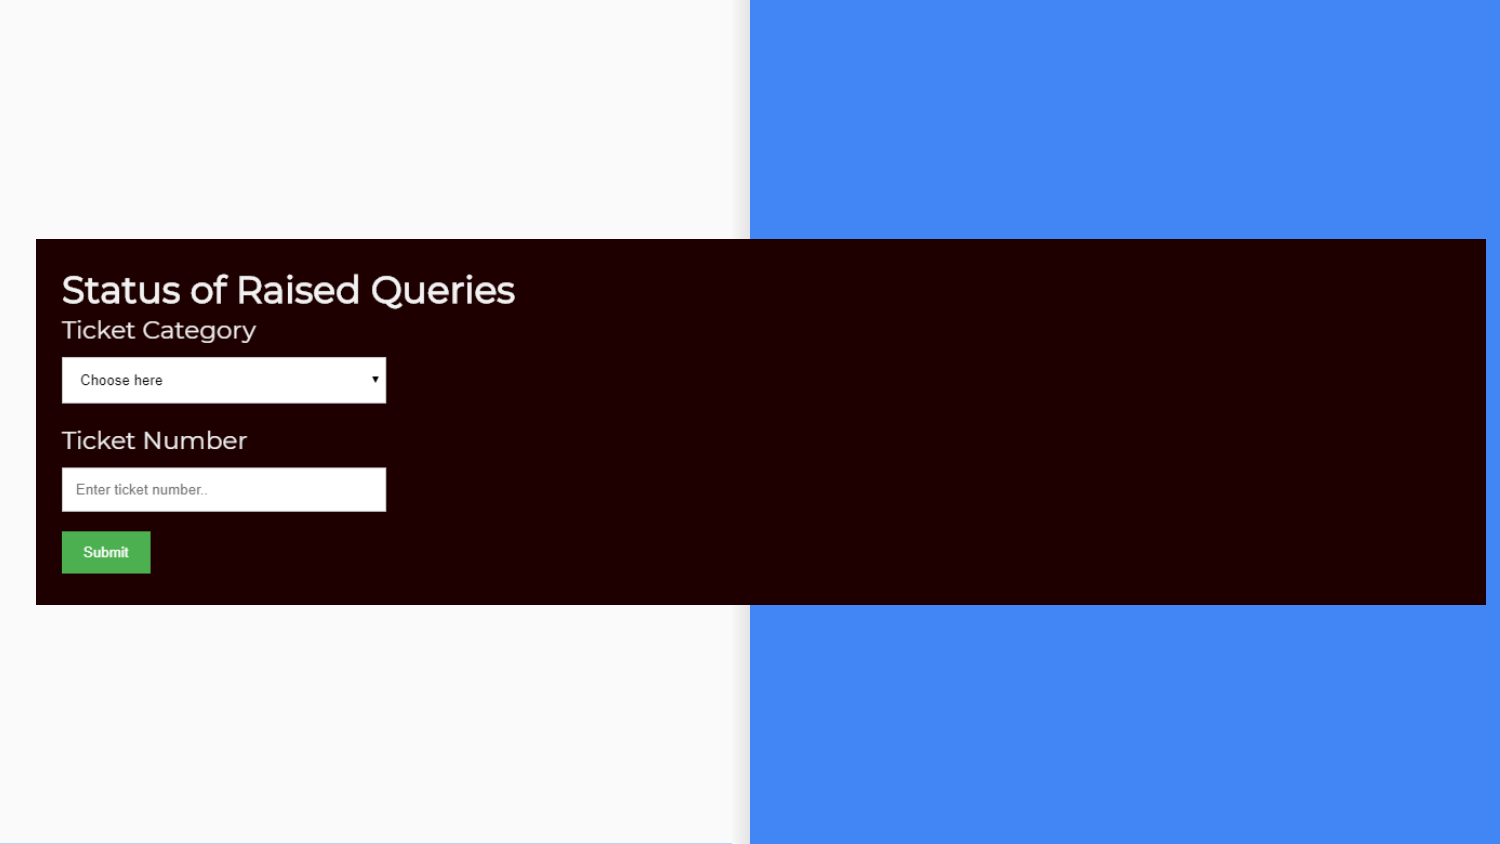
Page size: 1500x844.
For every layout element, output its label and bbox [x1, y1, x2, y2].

picture [36, 239, 1486, 605]
